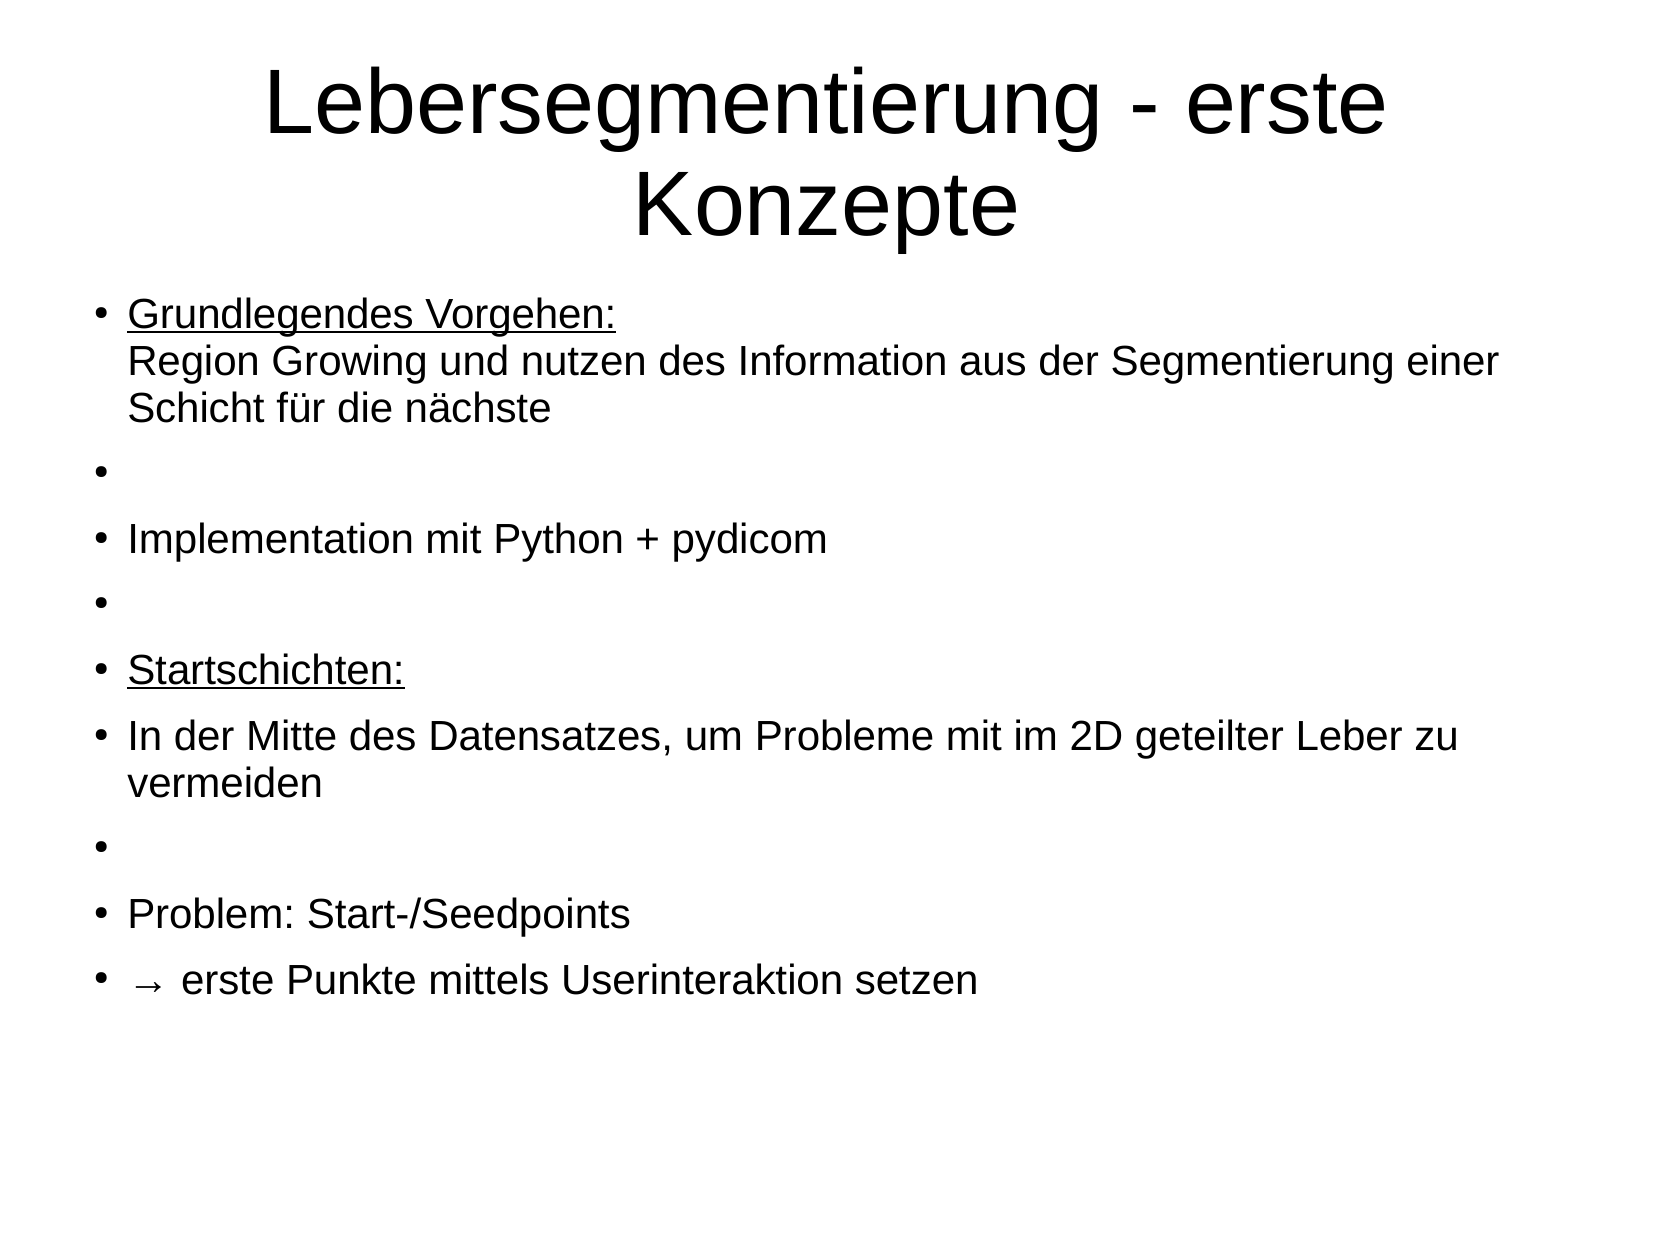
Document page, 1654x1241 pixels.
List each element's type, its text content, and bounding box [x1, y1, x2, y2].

title Lebersegmentierung - erste Konzepte [82, 49, 1571, 257]
list Grundlegendes Vorgehen: Region Growing und nutzen des Information aus der Segmentierung einer Schicht für die nächste Implementation mit Python + pydicom Startschichten: In der Mitte des Datensatzes, um Probleme mit im 2D geteilter Leber zu vermeiden Problem: Start-/Seedpoints → erste Punkte mittels Userinteraktion setzen [82, 290, 1571, 1010]
